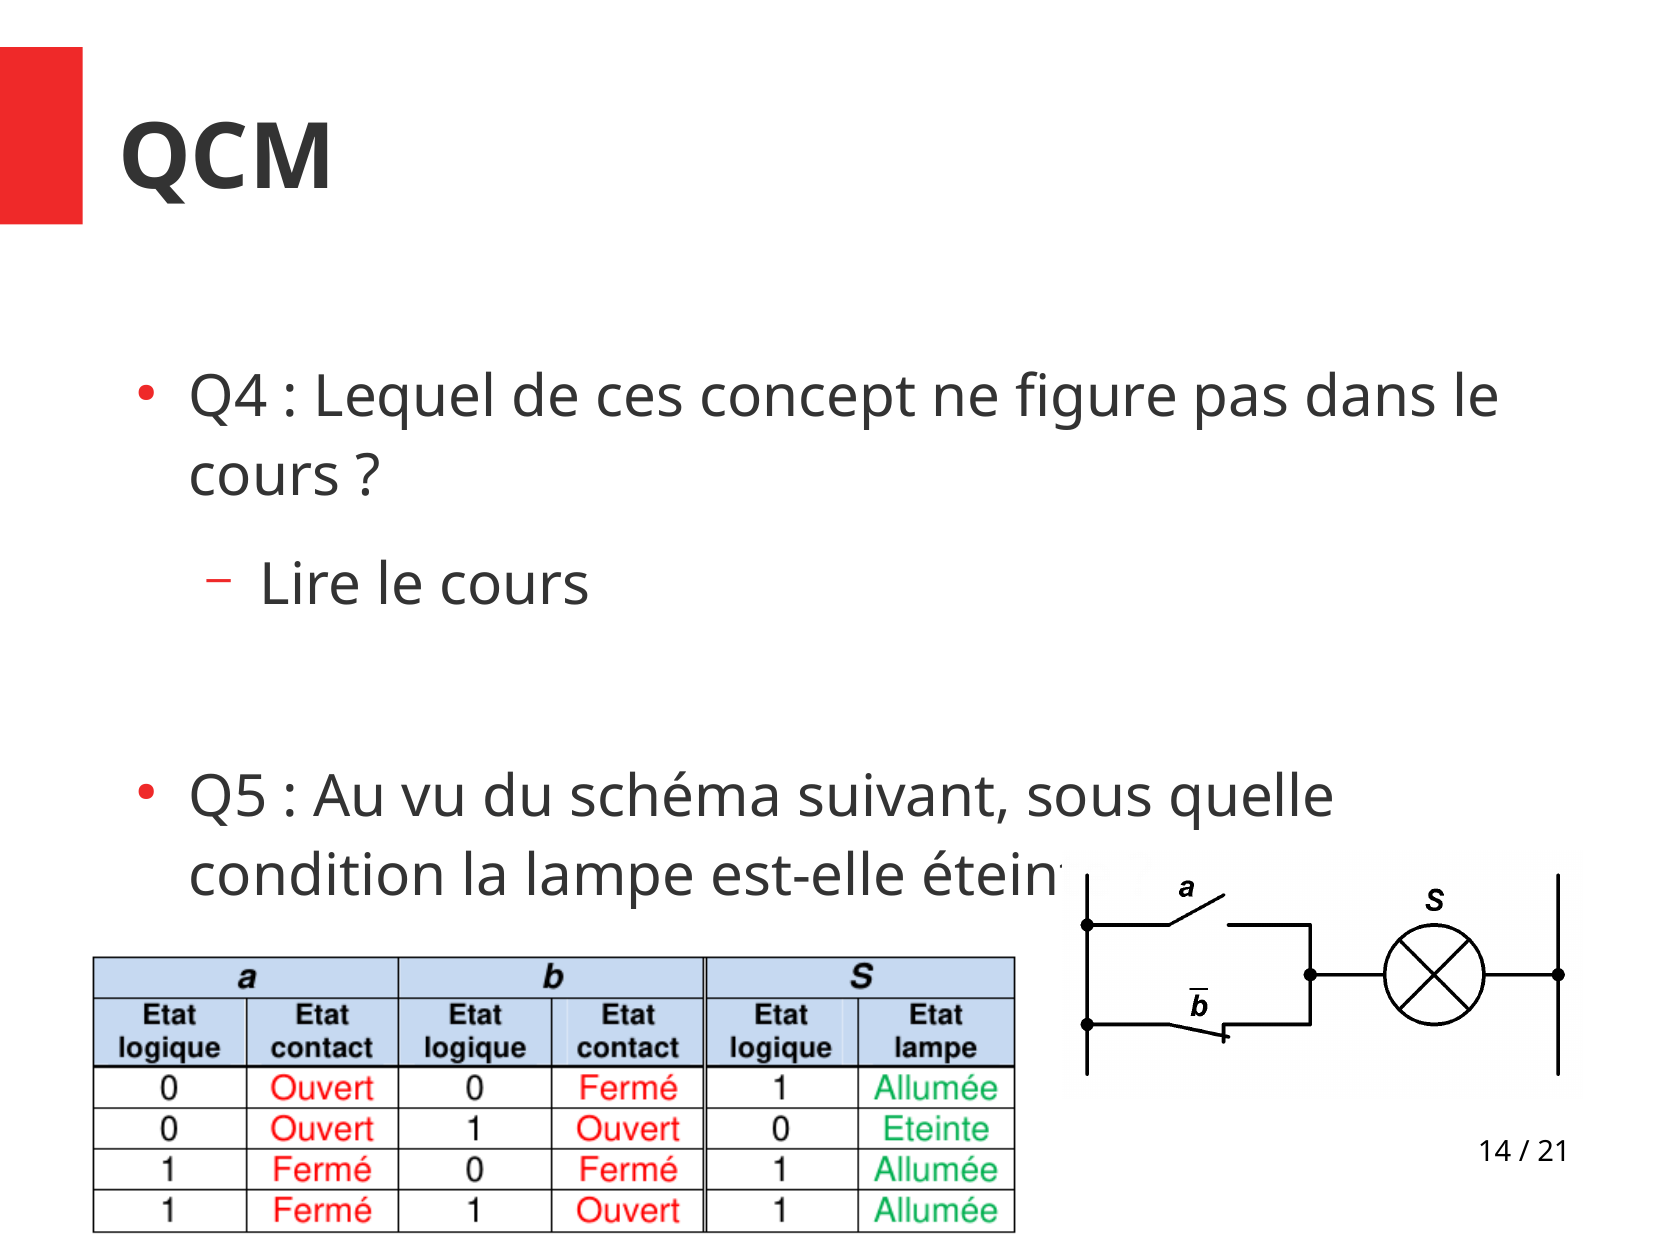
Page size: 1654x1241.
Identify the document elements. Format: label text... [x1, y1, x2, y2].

list Q4 : Lequel de ces concept ne figure pas dans le cours ? Lire le cours Q5 : Au vu du schéma suivant, sous quelle condition la lampe est-elle éteinte ? p3, f) [118, 354, 1536, 1074]
title QCM [118, 49, 1571, 257]
picture [82, 949, 1025, 1241]
picture [1062, 850, 1583, 1099]
